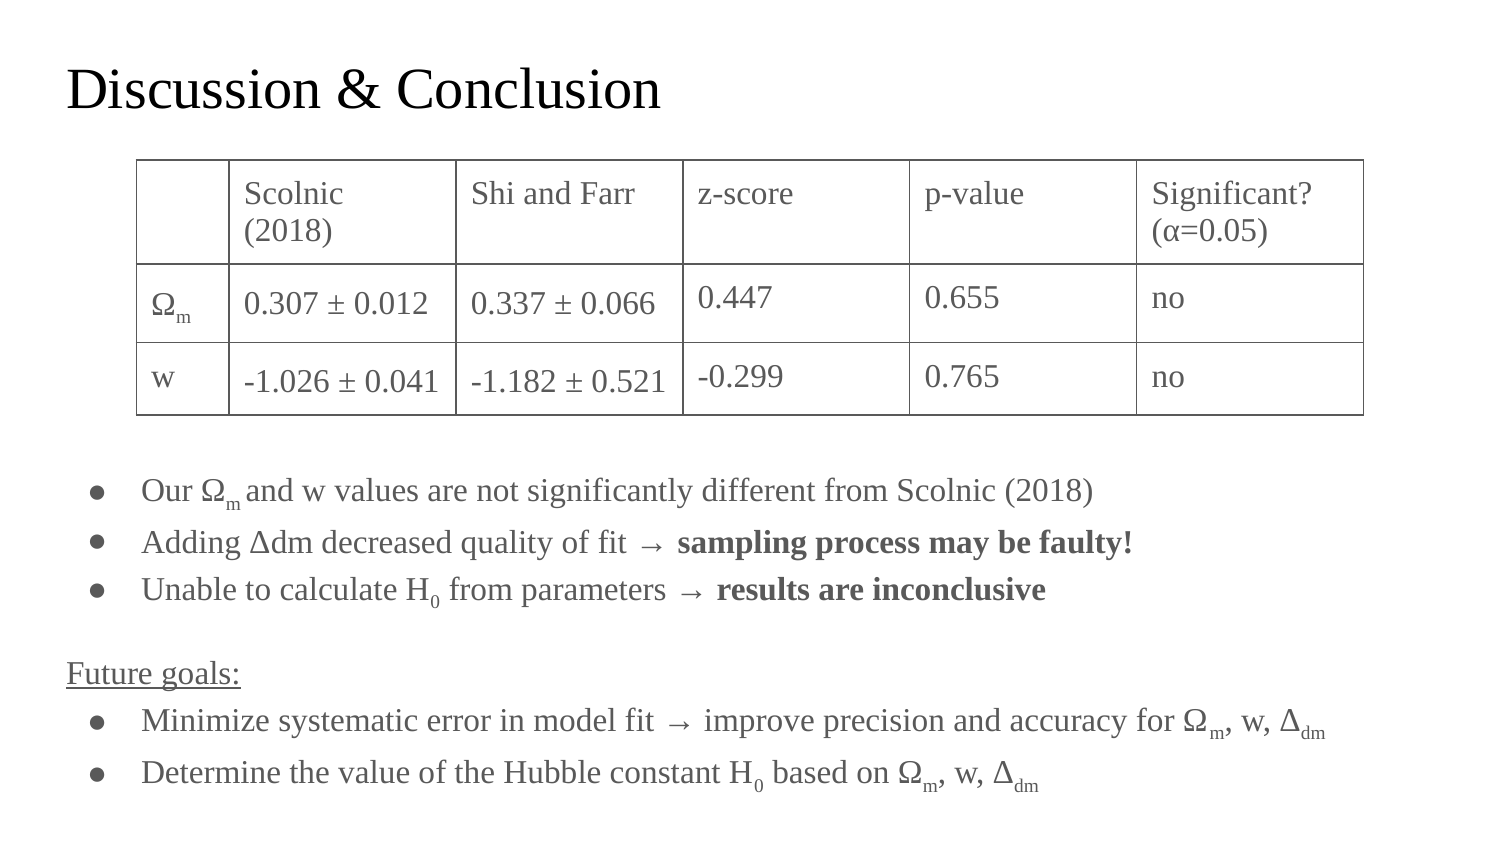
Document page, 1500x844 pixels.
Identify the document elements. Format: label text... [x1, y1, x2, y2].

table_header Scolnic (2018) [230, 161, 455, 263]
table_cell w [137, 343, 228, 414]
table_header Shi and Farr [457, 161, 682, 263]
table_cell Ωm [137, 265, 228, 342]
table_cell 0.655 [910, 265, 1136, 342]
table_header z-score [684, 161, 909, 263]
title Discussion & Conclusion [51, 35, 1449, 130]
table_cell no [1137, 265, 1363, 342]
list Our Ωm and w values are not significantly different from Scolnic (2018) Adding Δdm decreased quality of fit → sampling process may be faulty! Unable to calculate H0 from parameters → results are inconclusive Future goals: Minimize systematic error in model fit → improve precision and accuracy for Ωm, w, Δdm Determine the value of the Hubble constant H0 based on Ωm, w, Δdm [51, 446, 1449, 791]
table_cell 0.307 ± 0.012 [230, 265, 455, 342]
table_cell 0.447 [684, 265, 909, 342]
table_cell 0.765 [910, 343, 1136, 414]
table_cell -0.299 [684, 343, 909, 414]
table_cell -1.026 ± 0.041 [230, 343, 455, 414]
table_cell 0.337 ± 0.066 [457, 265, 682, 342]
table_header Significant? (α=0.05) [1137, 161, 1363, 263]
table_header p-value [910, 161, 1136, 263]
table_header [137, 161, 228, 263]
table_cell no [1137, 343, 1363, 414]
table_cell -1.182 ± 0.521 [457, 343, 682, 414]
